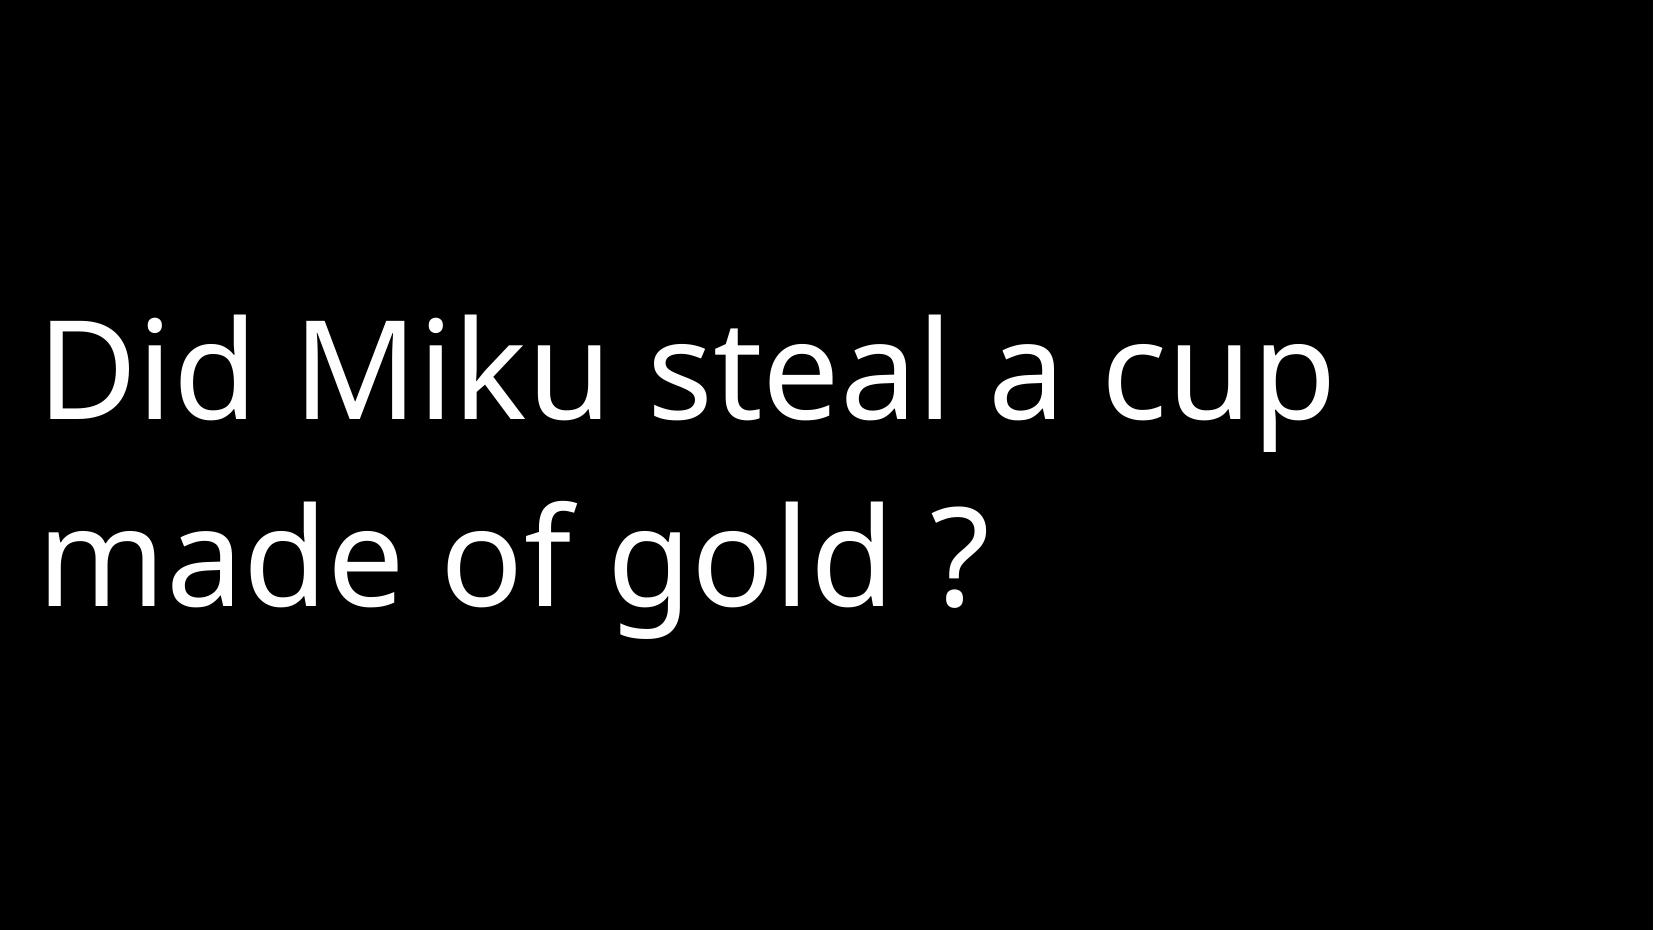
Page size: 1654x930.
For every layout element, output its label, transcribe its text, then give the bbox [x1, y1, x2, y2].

title Did Miku steal a cup made of gold ? [37, 19, 1612, 900]
